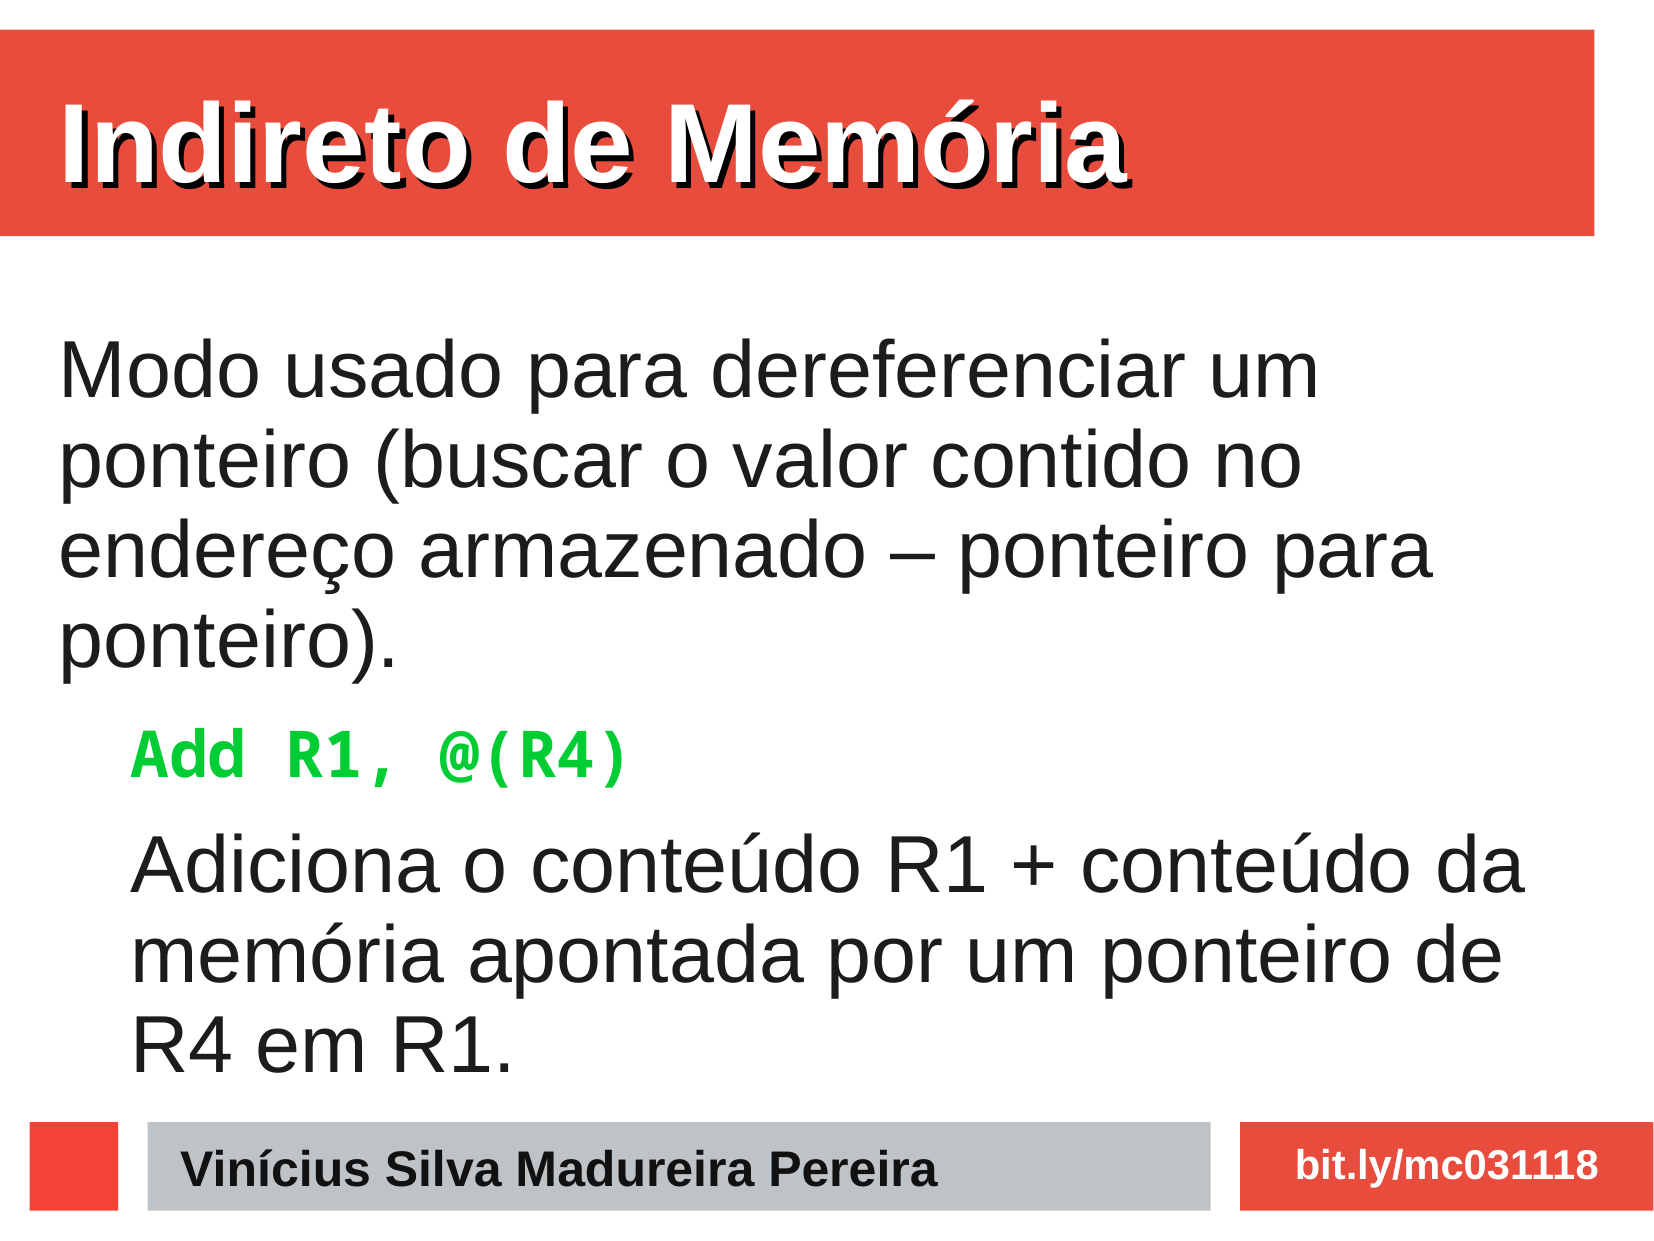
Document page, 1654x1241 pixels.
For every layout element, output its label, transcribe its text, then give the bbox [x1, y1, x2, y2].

list Modo usado para dereferenciar um ponteiro (buscar o valor contido no endereço armazenado – ponteiro para ponteiro). Add R1, @(R4) Adiciona o conteúdo R1 + conteúdo da memória apontada por um ponteiro de R4 em R1. [59, 324, 1565, 1093]
text_box Vinícius Silva Madureira Pereira [165, 1133, 1170, 1205]
text_box bit.ly/mc031118 [1228, 1133, 1654, 1205]
title Indireto de Memória [59, 59, 1595, 207]
